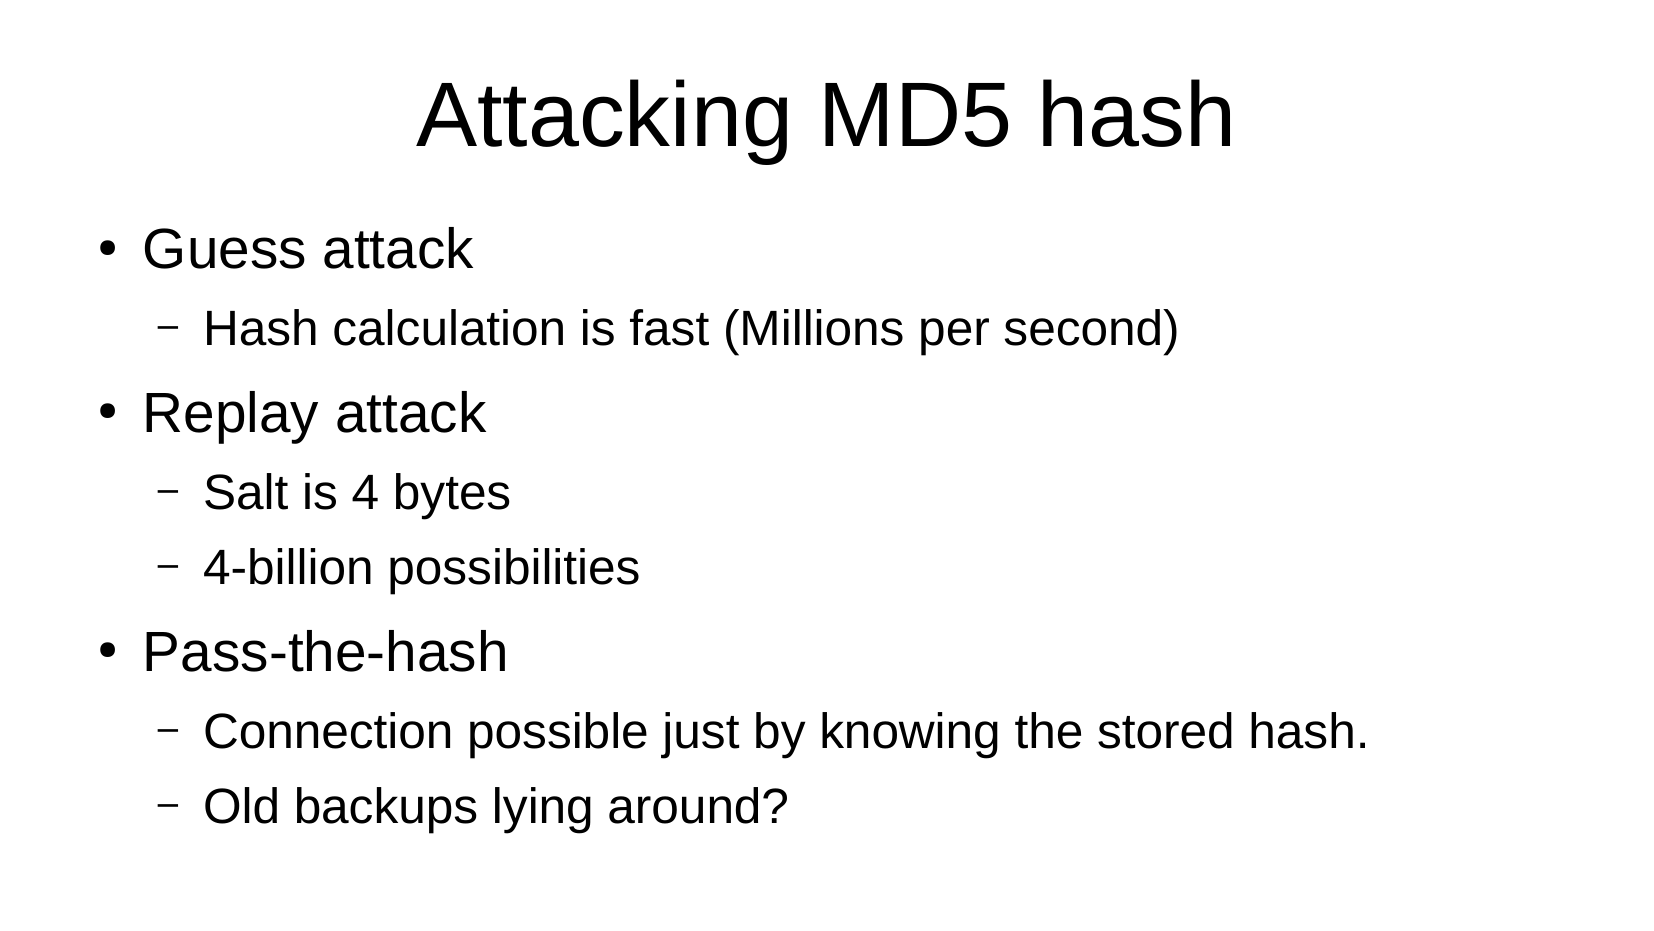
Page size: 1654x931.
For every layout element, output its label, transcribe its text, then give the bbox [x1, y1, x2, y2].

title Attacking MD5 hash [82, 37, 1571, 193]
list Guess attack Hash calculation is fast (Millions per second) Replay attack Salt is 4 bytes 4-billion possibilities Pass-the-hash Connection possible just by knowing the stored hash. Old backups lying around? [82, 217, 1571, 841]
